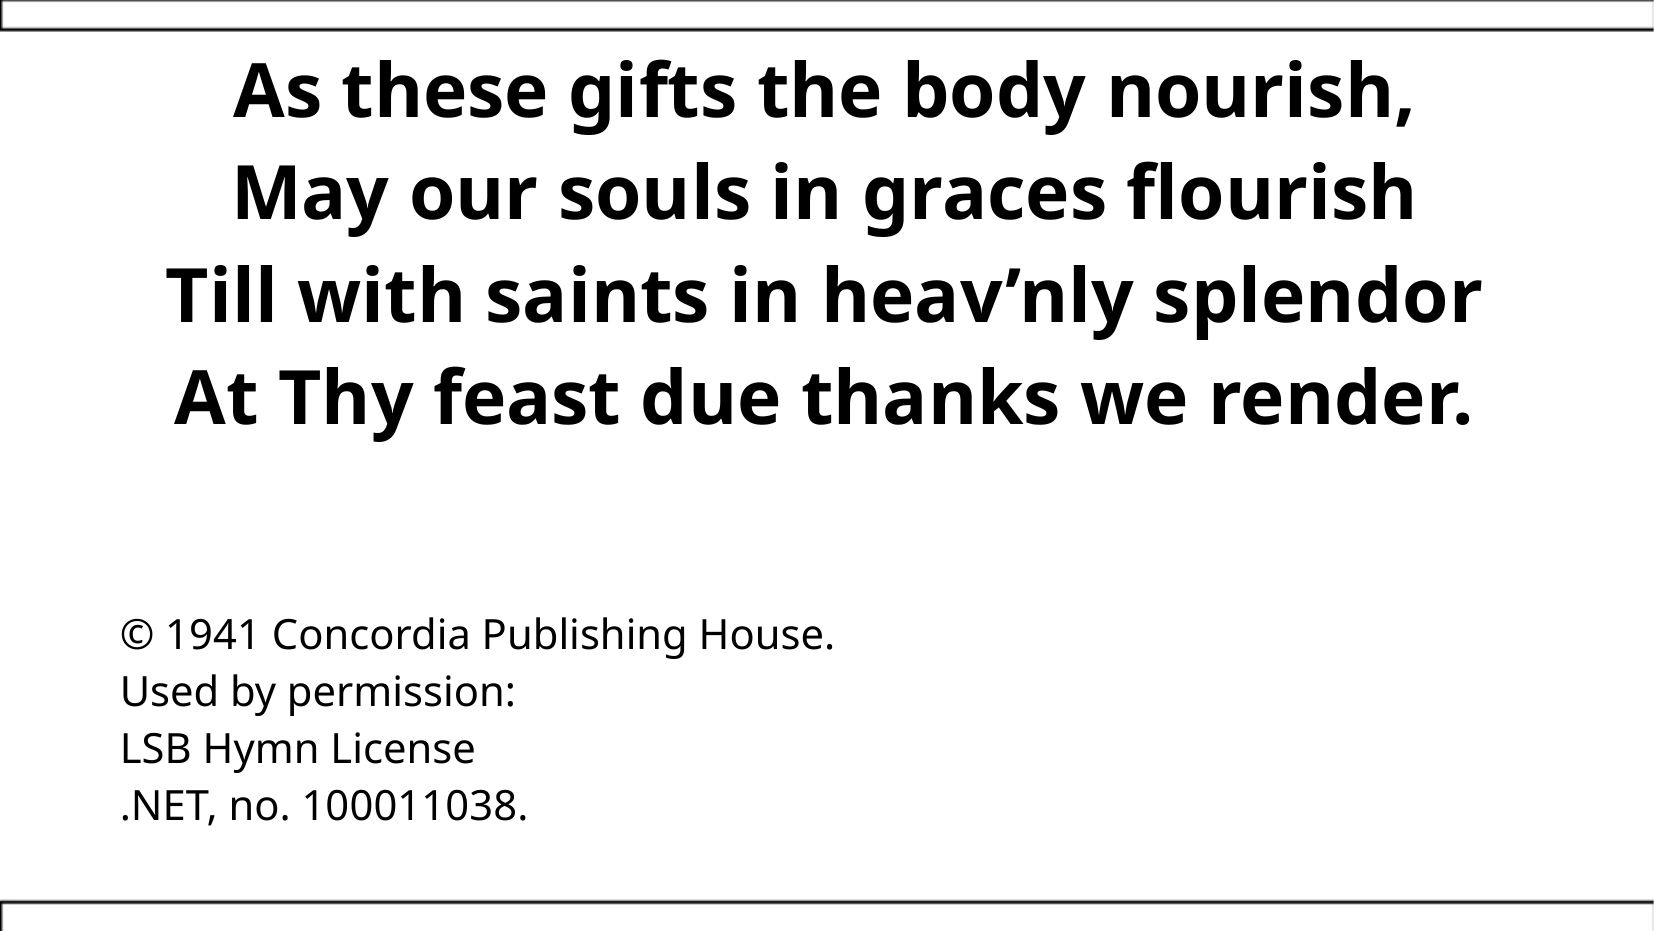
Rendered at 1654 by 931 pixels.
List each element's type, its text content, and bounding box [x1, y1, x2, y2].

text_box As these gifts the body nourish, May our souls in graces flourish Till with saints in heav’nly splendor At Thy feast due thanks we render. © 1941 Concordia Publishing House. Used by permission: LSB Hymn License .NET, no. 100011038. [105, 30, 1546, 821]
picture [0, 0, 1654, 931]
